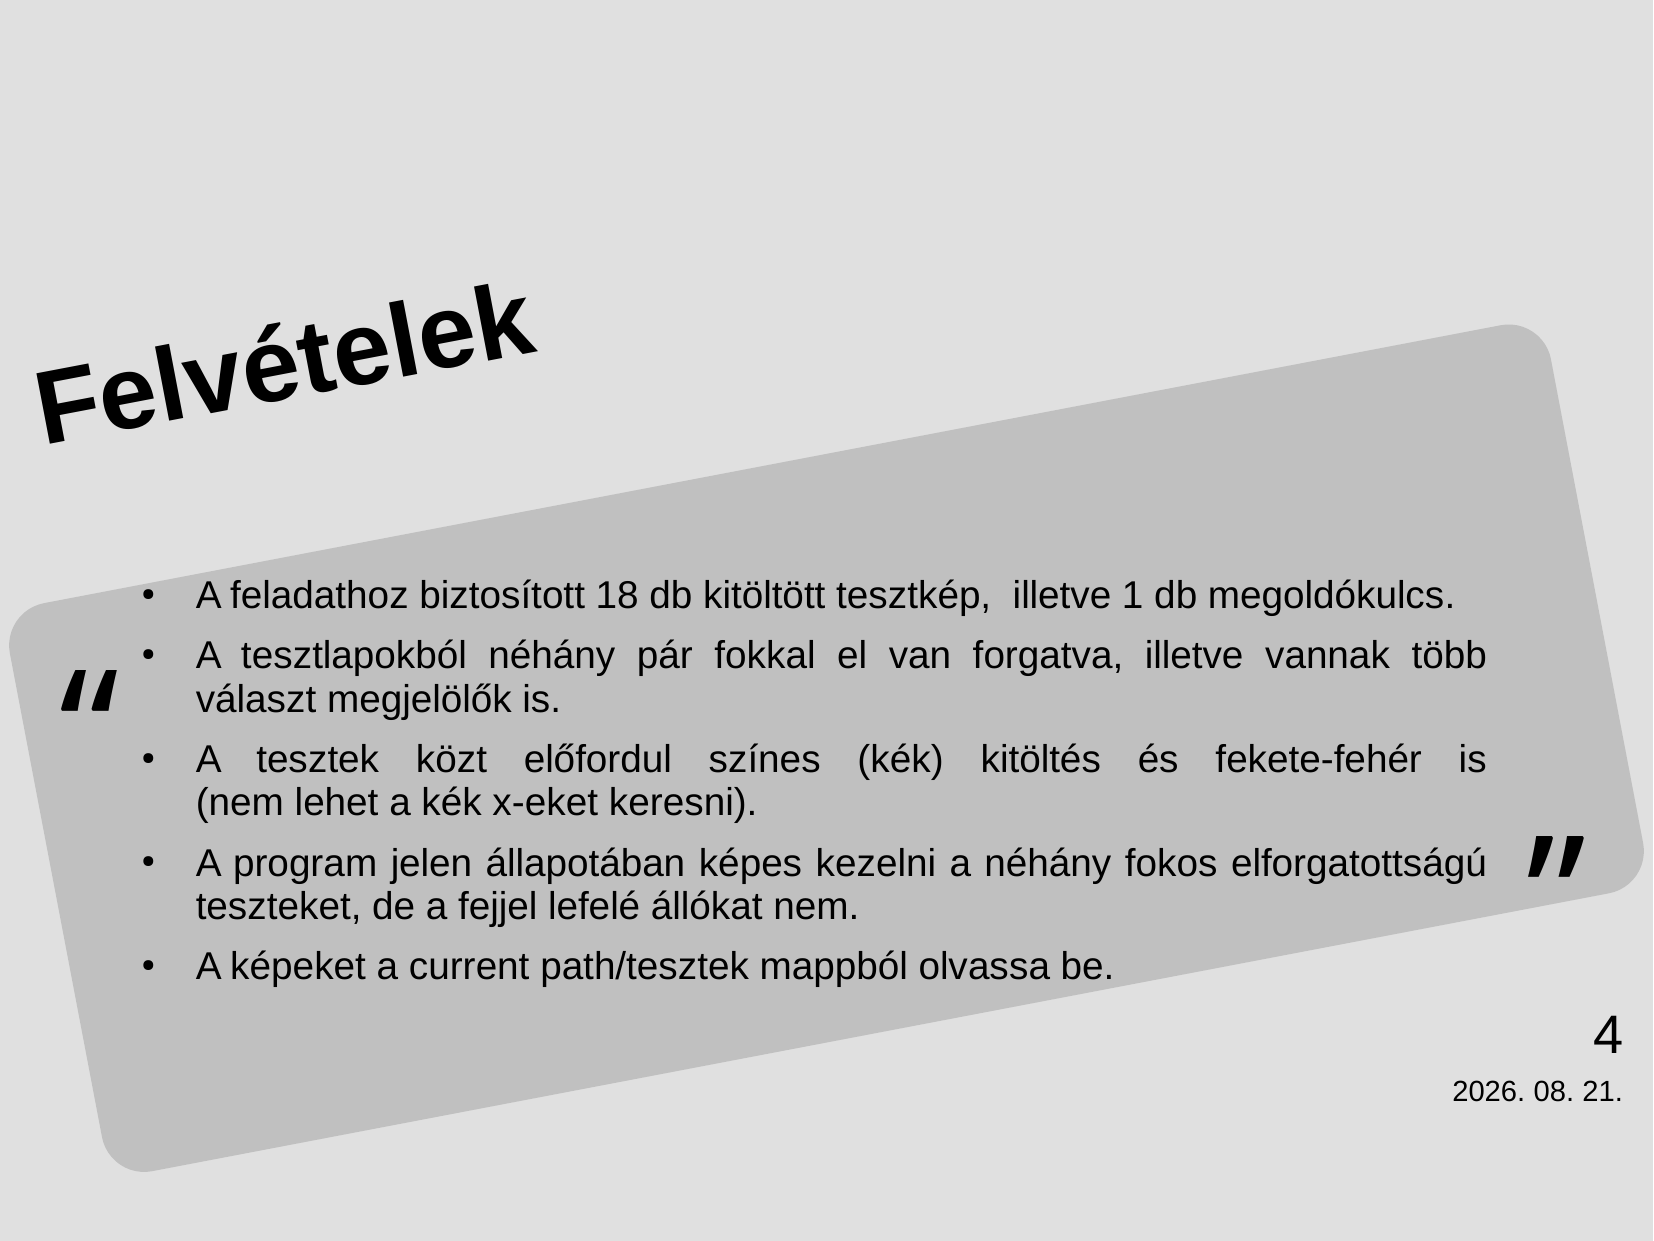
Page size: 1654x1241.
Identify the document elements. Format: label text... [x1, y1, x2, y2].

title Felvételek [16, 29, 1518, 512]
list A feladathoz biztosított 18 db kitöltött tesztkép, illetve 1 db megoldókulcs. A tesztlapokból néhány pár fokkal el van forgatva, illetve vannak több választ megjelölők is. A tesztek közt előfordul színes (kék) kitöltés és fekete-fehér is (nem lehet a kék x-eket keresni). A program jelen állapotában képes kezelni a néhány fokos elforgatottságú teszteket, de a fejjel lefelé állókat nem. A képeket a current path/tesztek mappból olvassa be. [129, 573, 1489, 1022]
